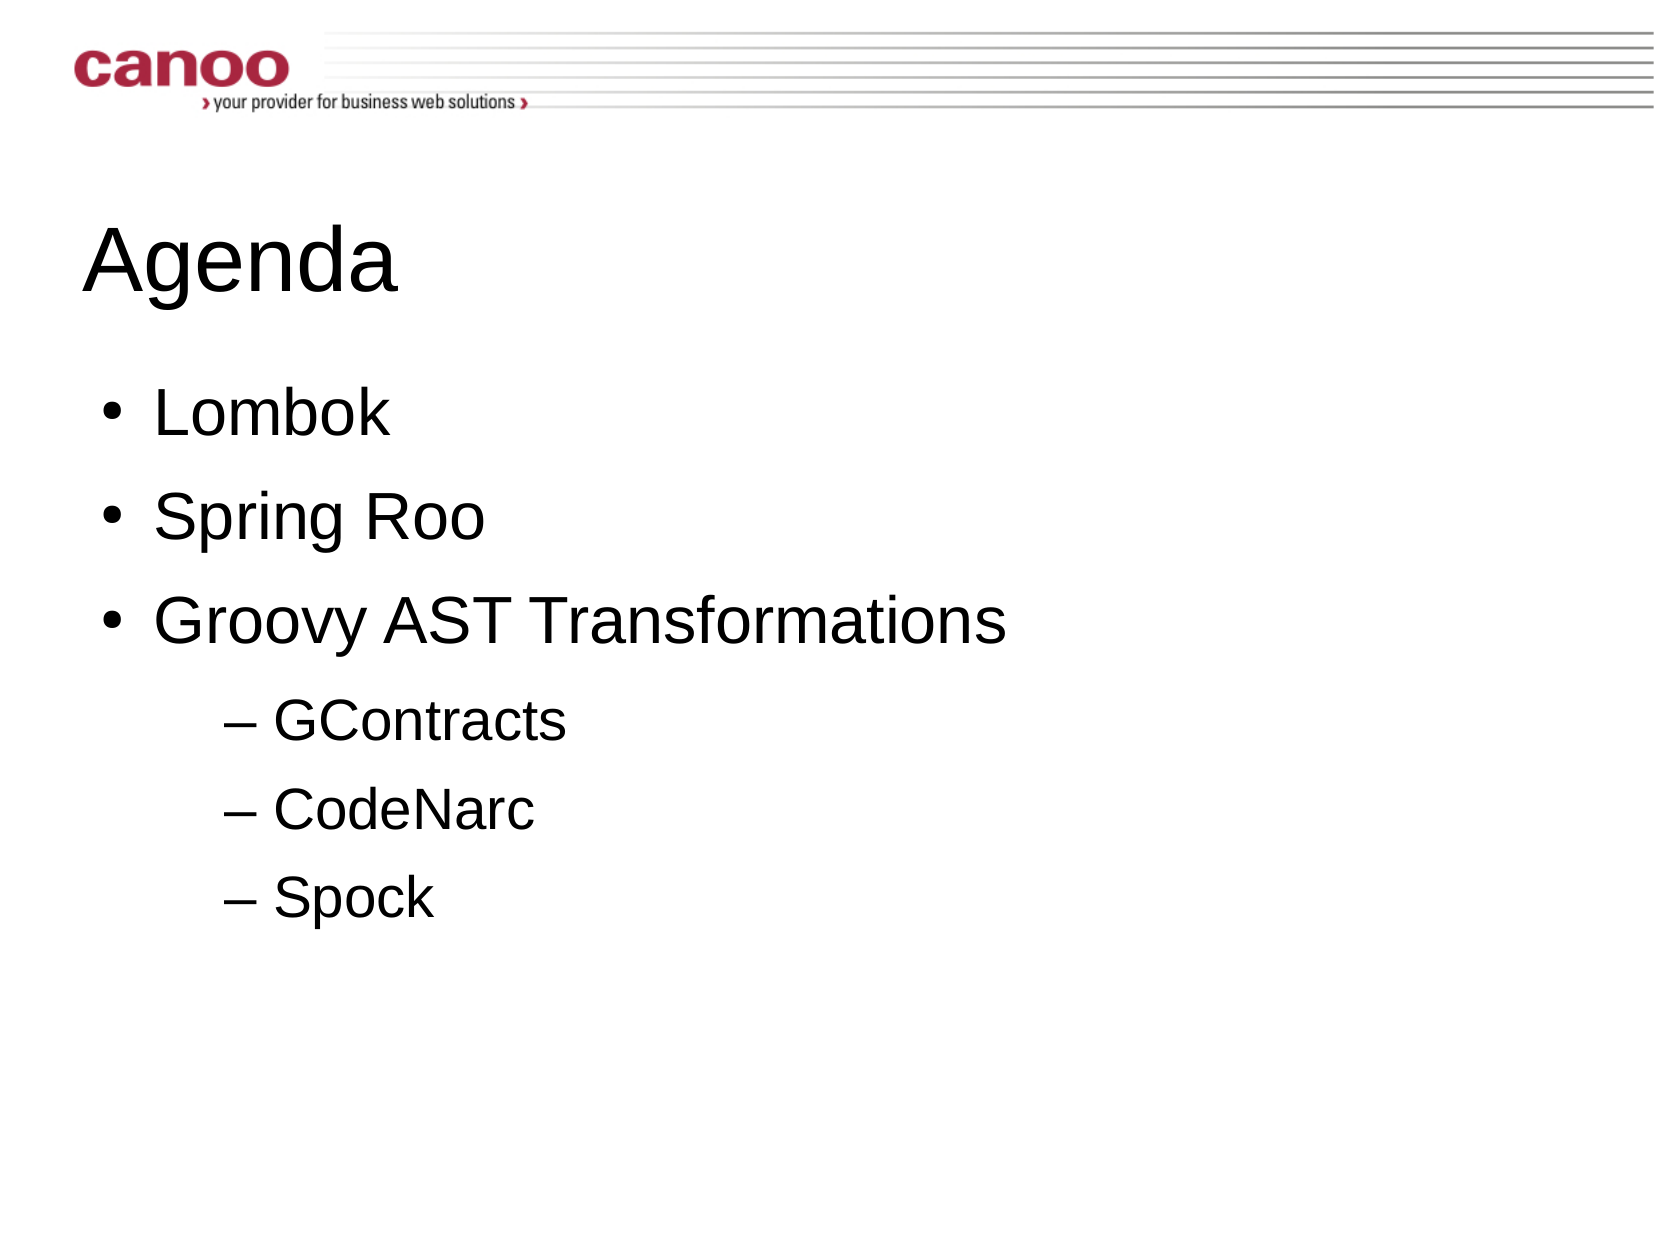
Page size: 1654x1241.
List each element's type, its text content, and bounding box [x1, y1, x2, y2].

list Lombok Spring Roo Groovy AST Transformations – GContracts – CodeNarc – Spock [82, 375, 1571, 1109]
picture [0, 0, 1654, 166]
title Agenda [82, 155, 1571, 363]
